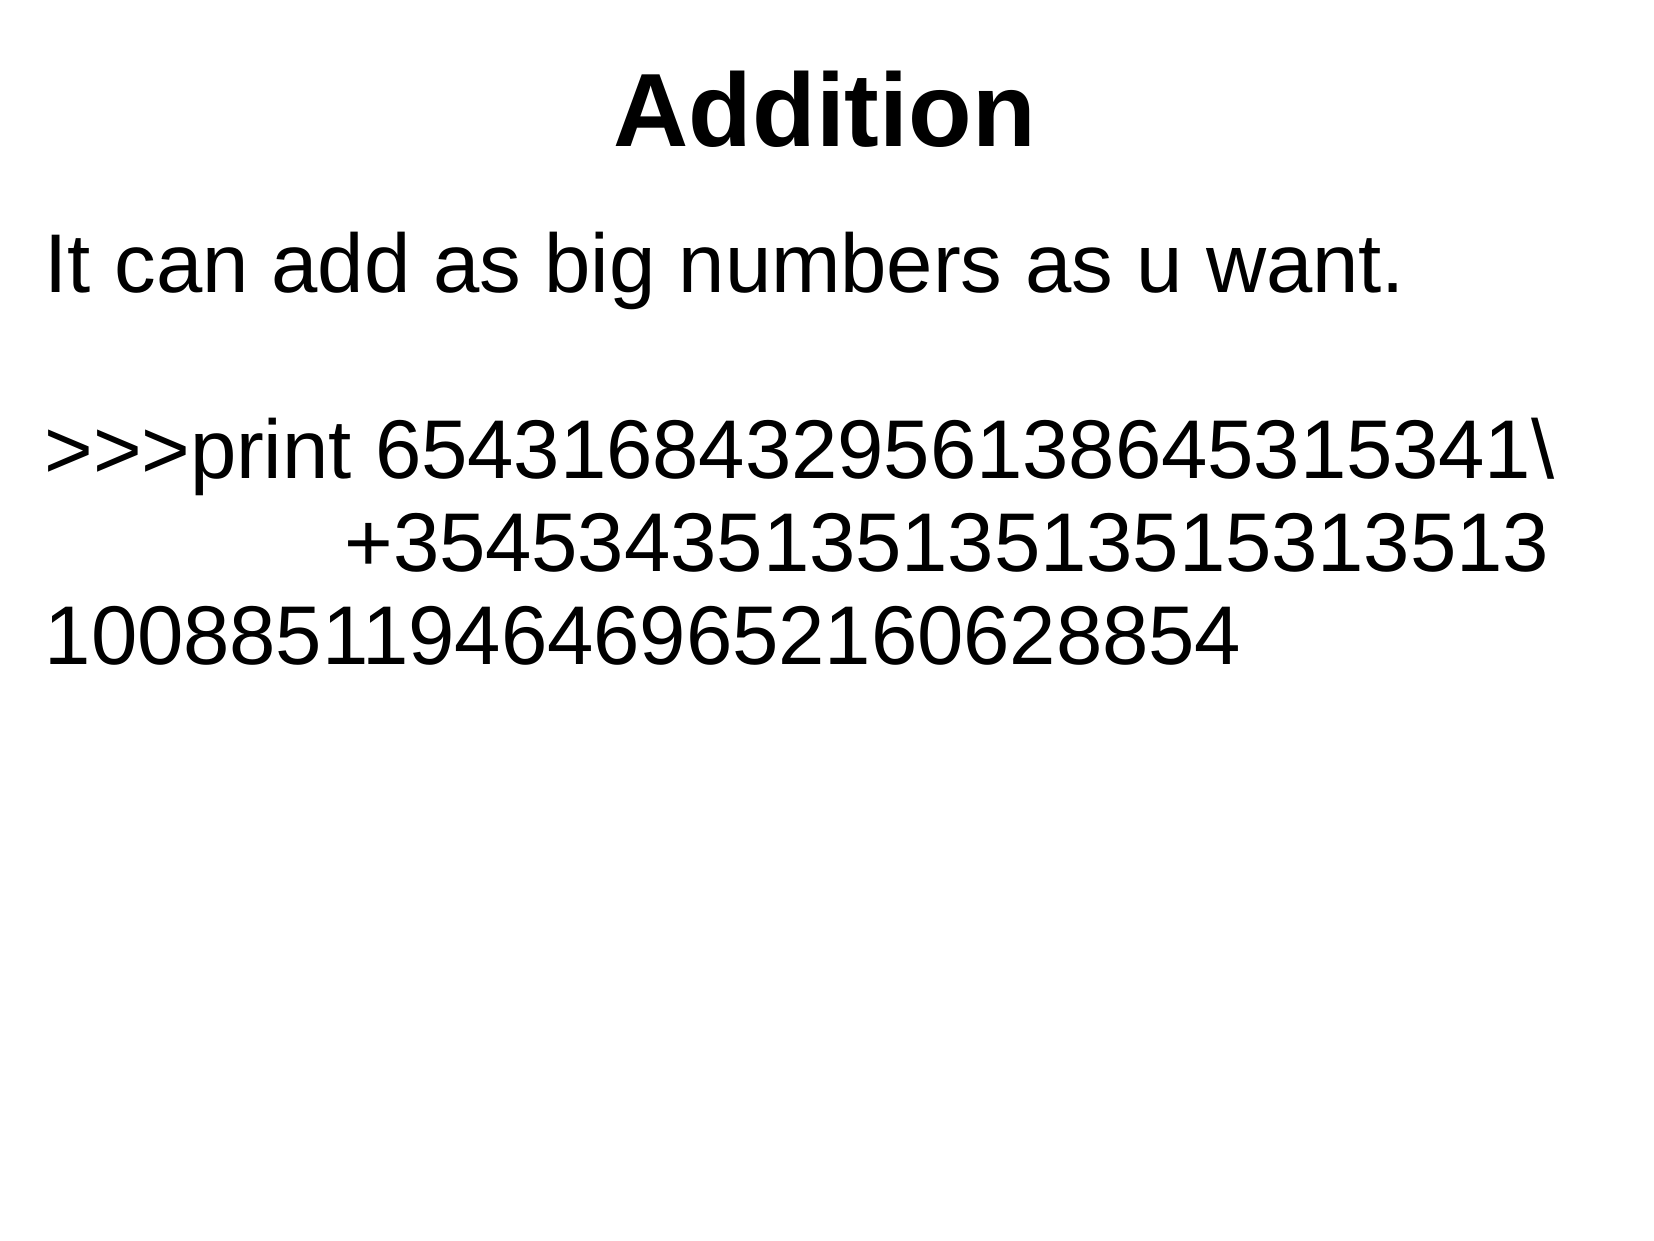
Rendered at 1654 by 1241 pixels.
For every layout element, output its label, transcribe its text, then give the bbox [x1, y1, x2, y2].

text_box It can add as big numbers as u want. >>>print 6543168432956138645315341\ +3545343513513513515313513 10088511946469652160628854 [30, 210, 1606, 878]
text_box Addition [45, 45, 1606, 177]
